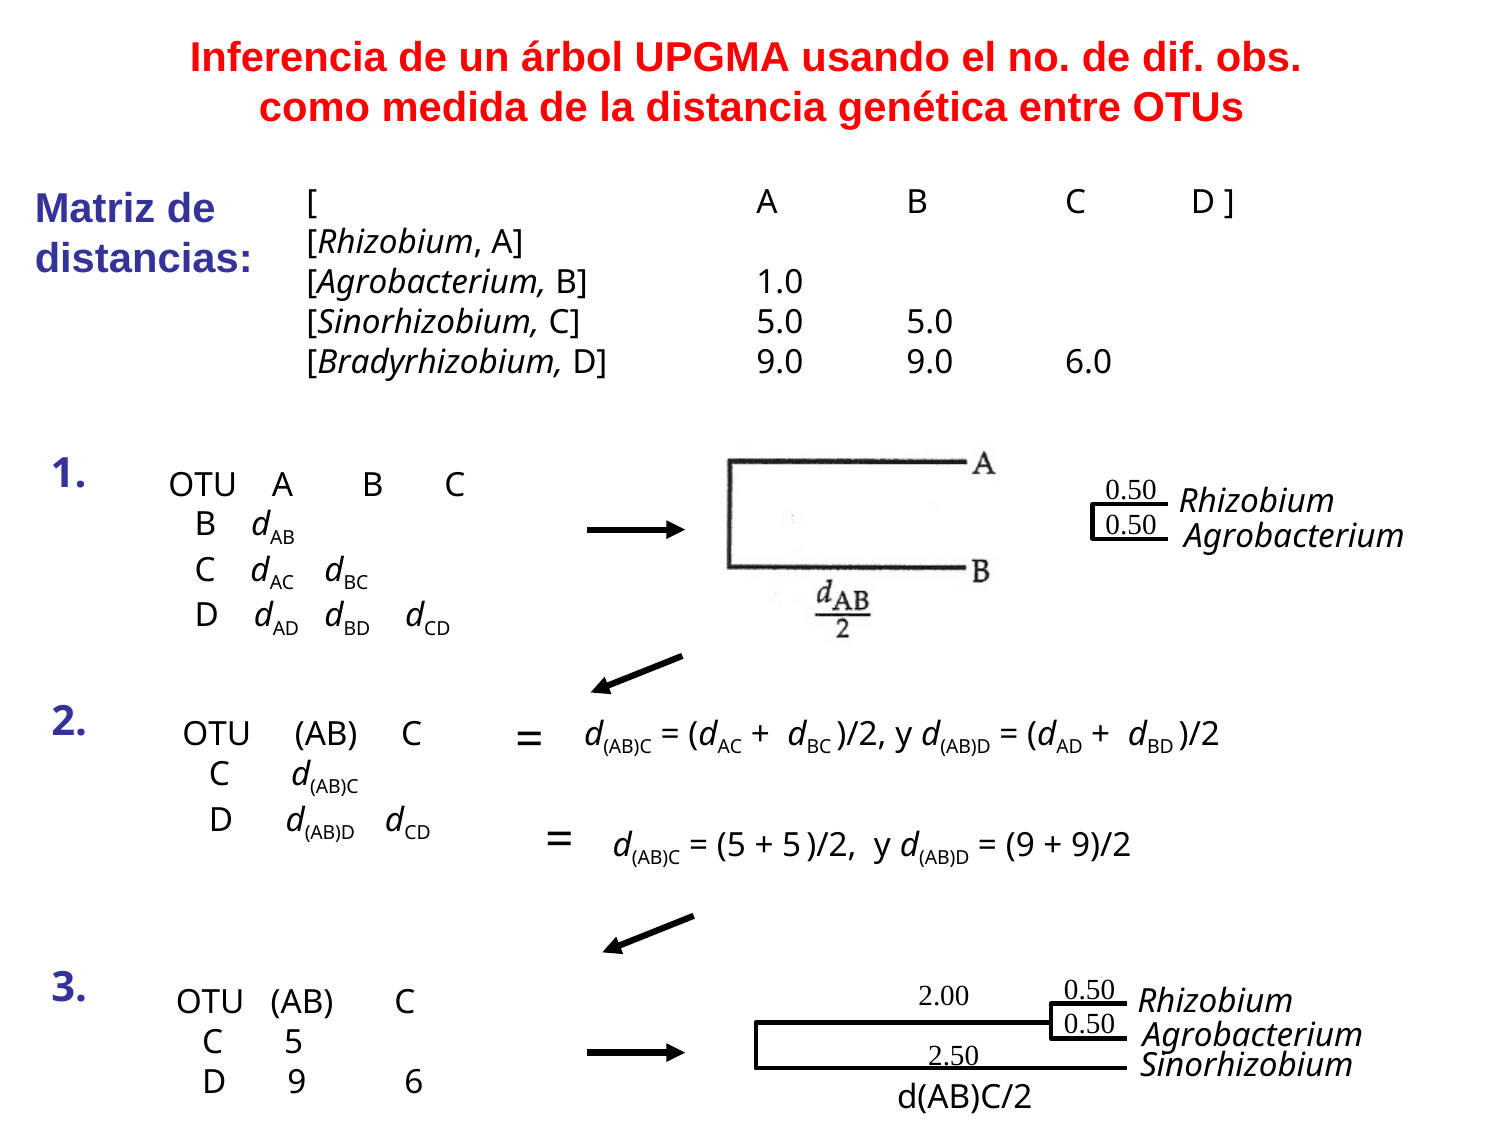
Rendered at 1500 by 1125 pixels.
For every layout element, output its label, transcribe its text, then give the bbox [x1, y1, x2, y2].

text_box 0.50 [1105, 470, 1158, 505]
text_box OTU (AB) C C 5 D 9 6 [161, 972, 439, 1108]
text_box Rhizobium [1128, 978, 1294, 1019]
text_box Matriz de distancias: [20, 172, 268, 289]
text_box 2.50 [928, 1036, 980, 1067]
text_box OTU (AB) C C d(AB)C D d(AB)D dCD [167, 704, 497, 851]
picture [720, 446, 999, 646]
text_box 2.00 [918, 976, 971, 1012]
text_box 0.50 [1063, 969, 1116, 1004]
text_box Rhizobium [1170, 479, 1336, 520]
text_box = [500, 698, 560, 774]
text_box Sinorhizobium [1131, 1043, 1354, 1084]
text_box d(AB)C/2 [882, 1067, 1048, 1123]
text_box 0.50 [1105, 505, 1158, 541]
text_box OTU A B C B dAB C dAC dBC D dAD dBD dCD [153, 454, 481, 647]
text_box Agrobacterium [1133, 1013, 1364, 1054]
text_box = d(AB)C = (5 + 5 )/2, y d(AB)D = (9 + 9)/2 [530, 798, 1147, 877]
text_box [ A B C D ] [Rhizobium, A] [Agrobacterium, B] 1.0 [Sinorhizobium, C] 5.0 5.0 [Bradyrhizobium, D] 9.0 9.0 6.0 [291, 172, 1251, 388]
text_box 1. [35, 438, 102, 504]
text_box Agrobacterium [1175, 514, 1405, 554]
text_box 2. [36, 686, 103, 752]
text_box 3. [36, 952, 103, 1018]
text_box Inferencia de un árbol UPGMA usando el no. de dif. obs. como medida de la distancia genética entre OTUs [174, 22, 1329, 138]
text_box d(AB)C = (dAC + dBC )/2, y d(AB)D = (dAD + dBD )/2 [569, 704, 1347, 766]
text_box 0.50 [1063, 1004, 1116, 1040]
